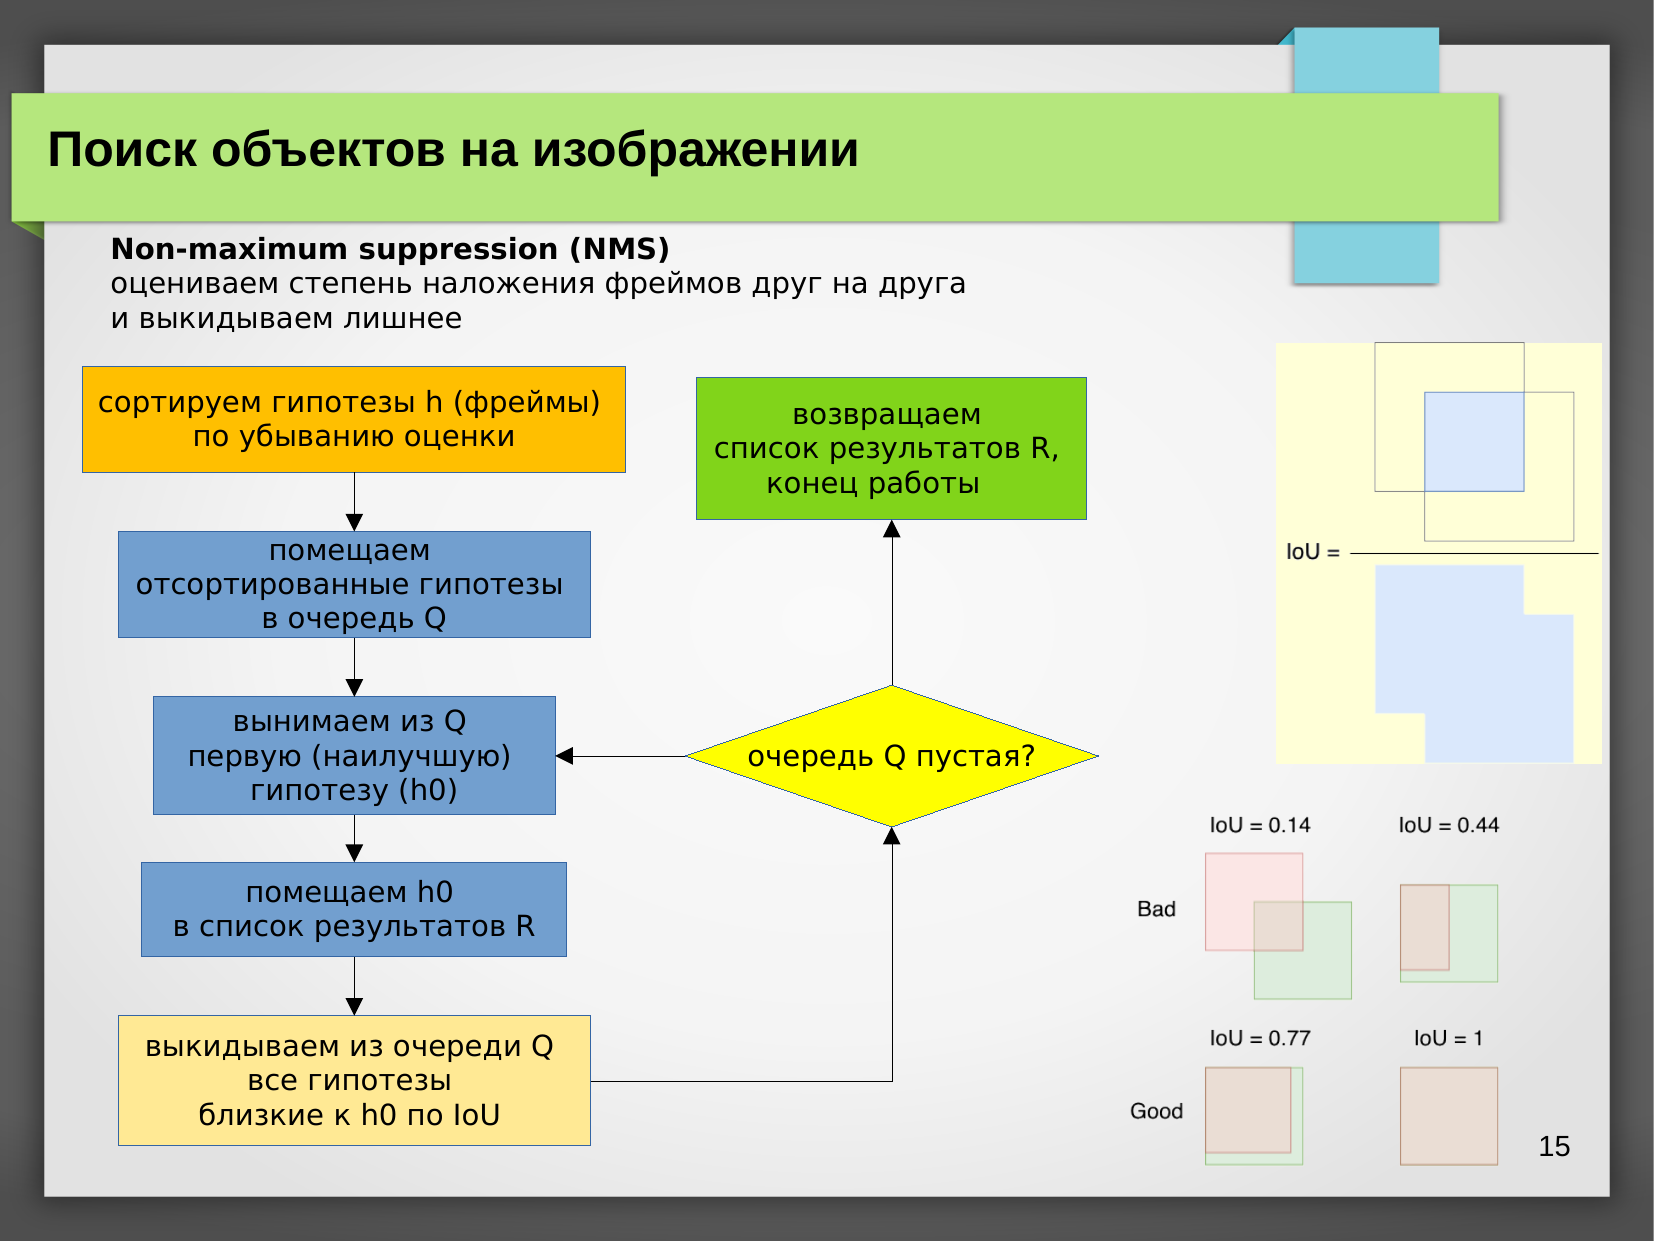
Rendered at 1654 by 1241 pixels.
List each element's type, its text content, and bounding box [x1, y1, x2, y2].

text_box помещаем отсортированные гипотезы в очередь Q [118, 531, 591, 638]
text_box помещаем h0 в список результатов R [141, 862, 567, 957]
text_box вынимаем из Q первую (наилучшую) гипотезу (h0) [153, 696, 556, 815]
picture [0, 0, 1654, 1241]
text_box возвращаем список результатов R, конец работы [696, 377, 1087, 520]
text_box сортируем гипотезы h (фреймы) по убыванию оценки [82, 366, 626, 473]
text_box выкидываем из очереди Q все гипотезы близкие к h0 по IoU [118, 1015, 591, 1146]
text_box очередь Q пустая? [685, 685, 1099, 827]
text_box Non-maximum suppression (NMS) оцениваем степень наложения фреймов друг на друга и выкидываем лишнее [95, 224, 1016, 343]
title Поиск объектов на изображении [47, 120, 1004, 177]
